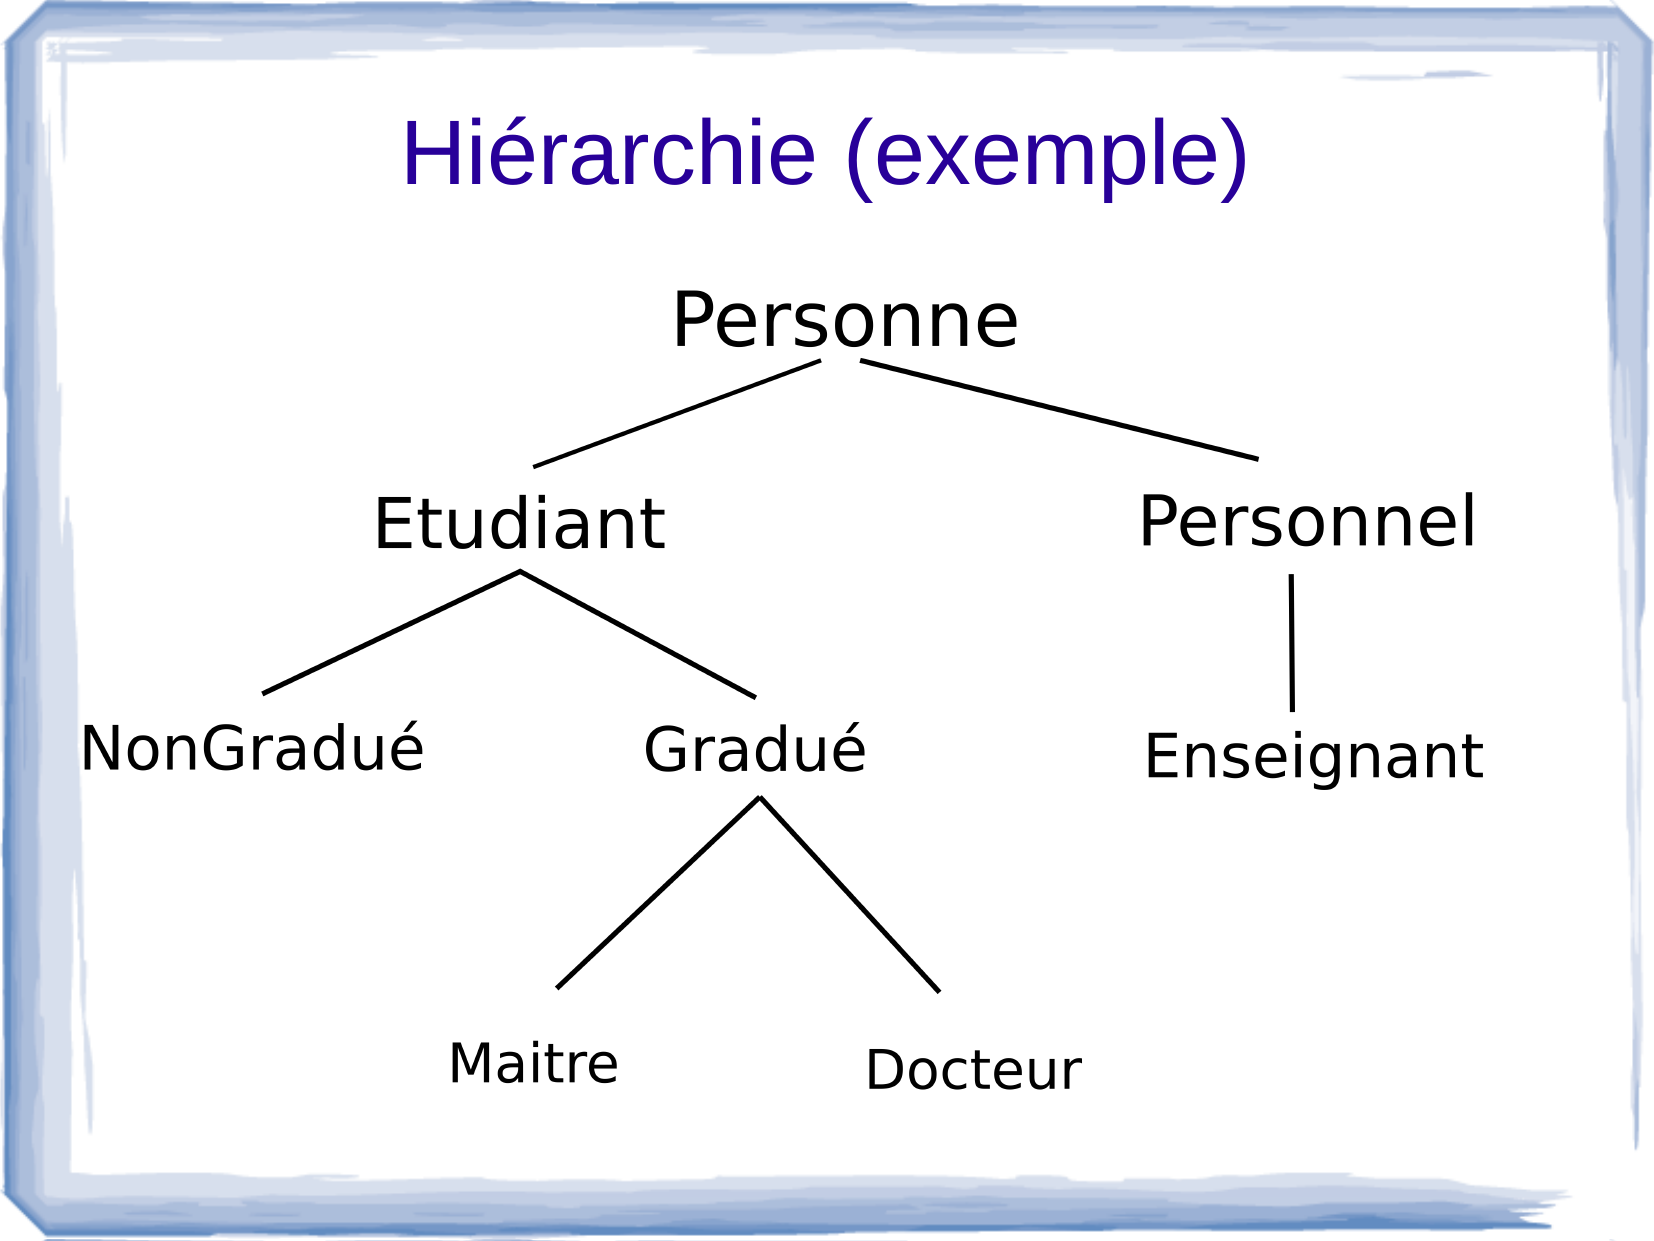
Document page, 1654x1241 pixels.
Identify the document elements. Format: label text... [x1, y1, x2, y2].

picture [0, 0, 1654, 1241]
title Hiérarchie (exemple) [82, 49, 1571, 257]
